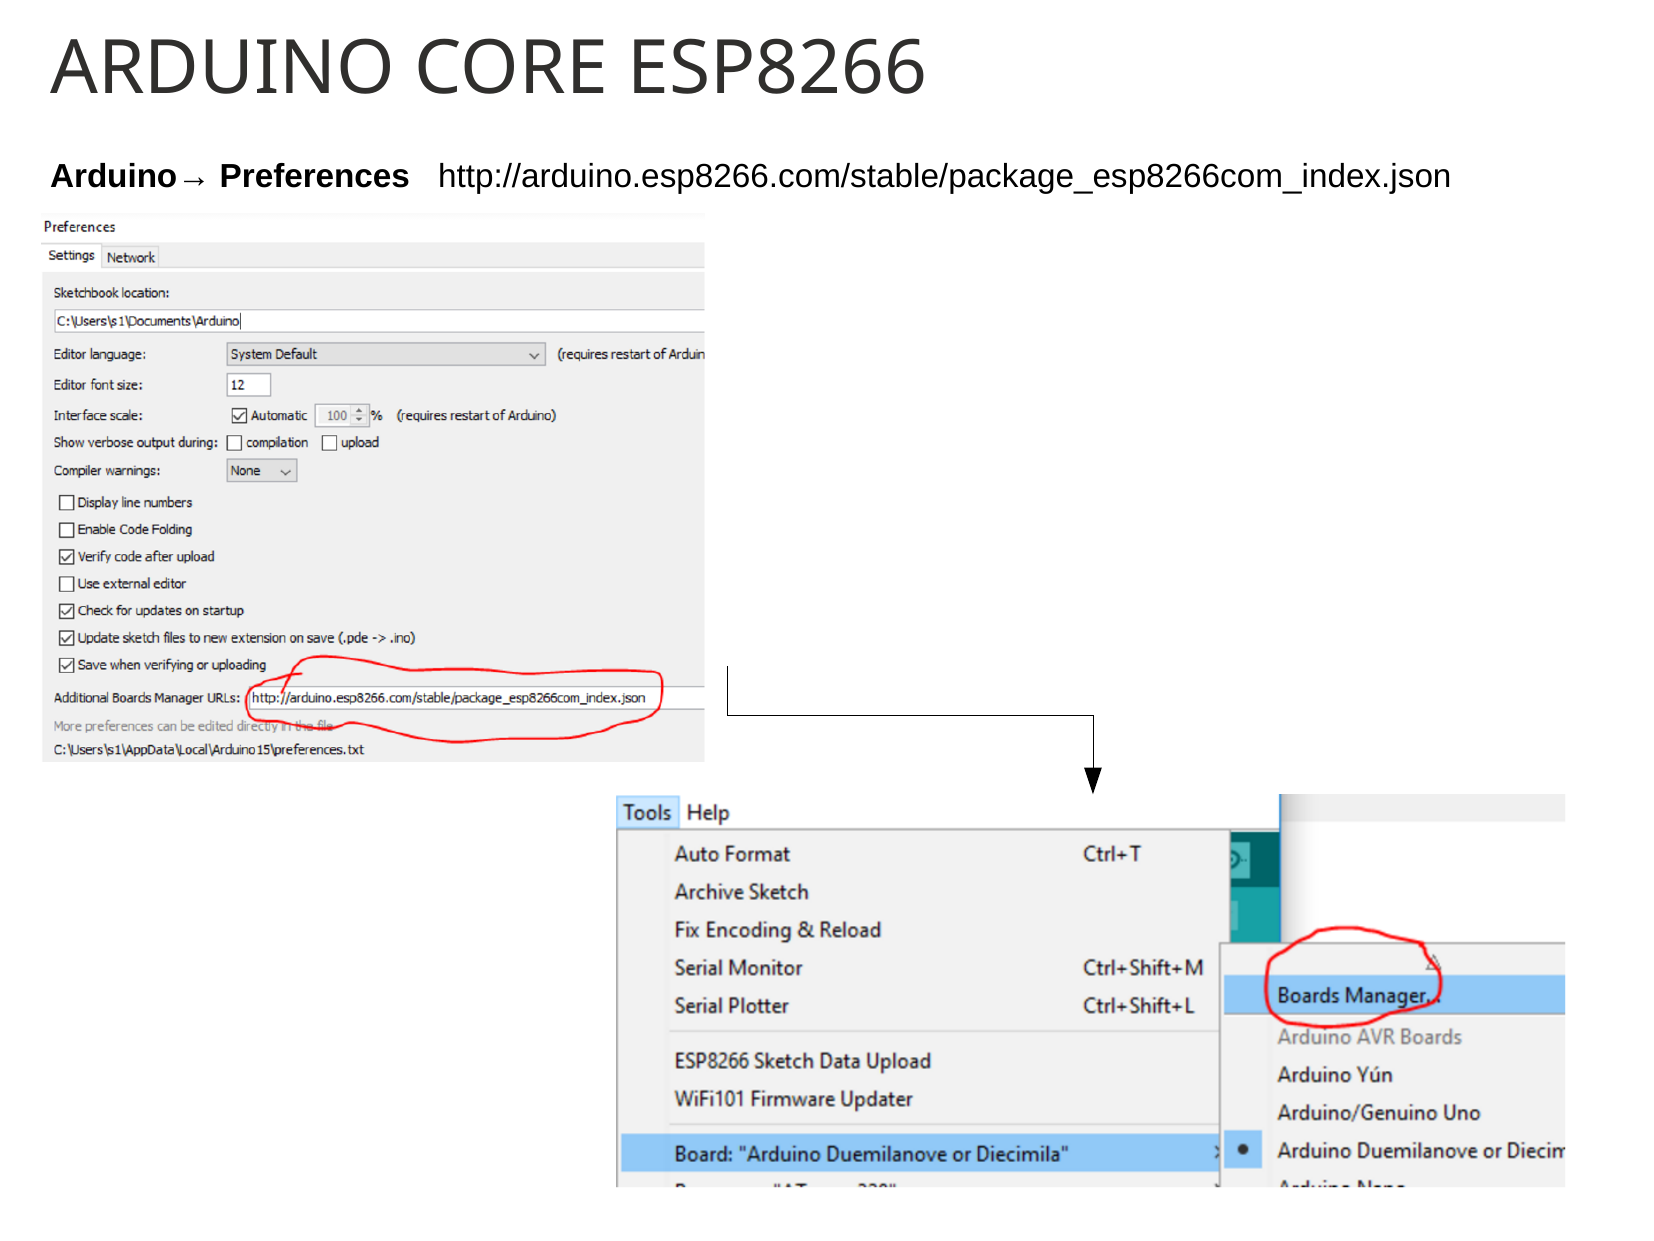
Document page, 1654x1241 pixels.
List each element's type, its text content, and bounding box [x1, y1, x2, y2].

picture [615, 794, 1571, 1193]
picture [41, 213, 705, 762]
text_box ARDUINO CORE ESP8266 Arduino→ Preferences http://arduino.esp8266.com/stable/package_esp8266com_index.json [35, 5, 1630, 207]
